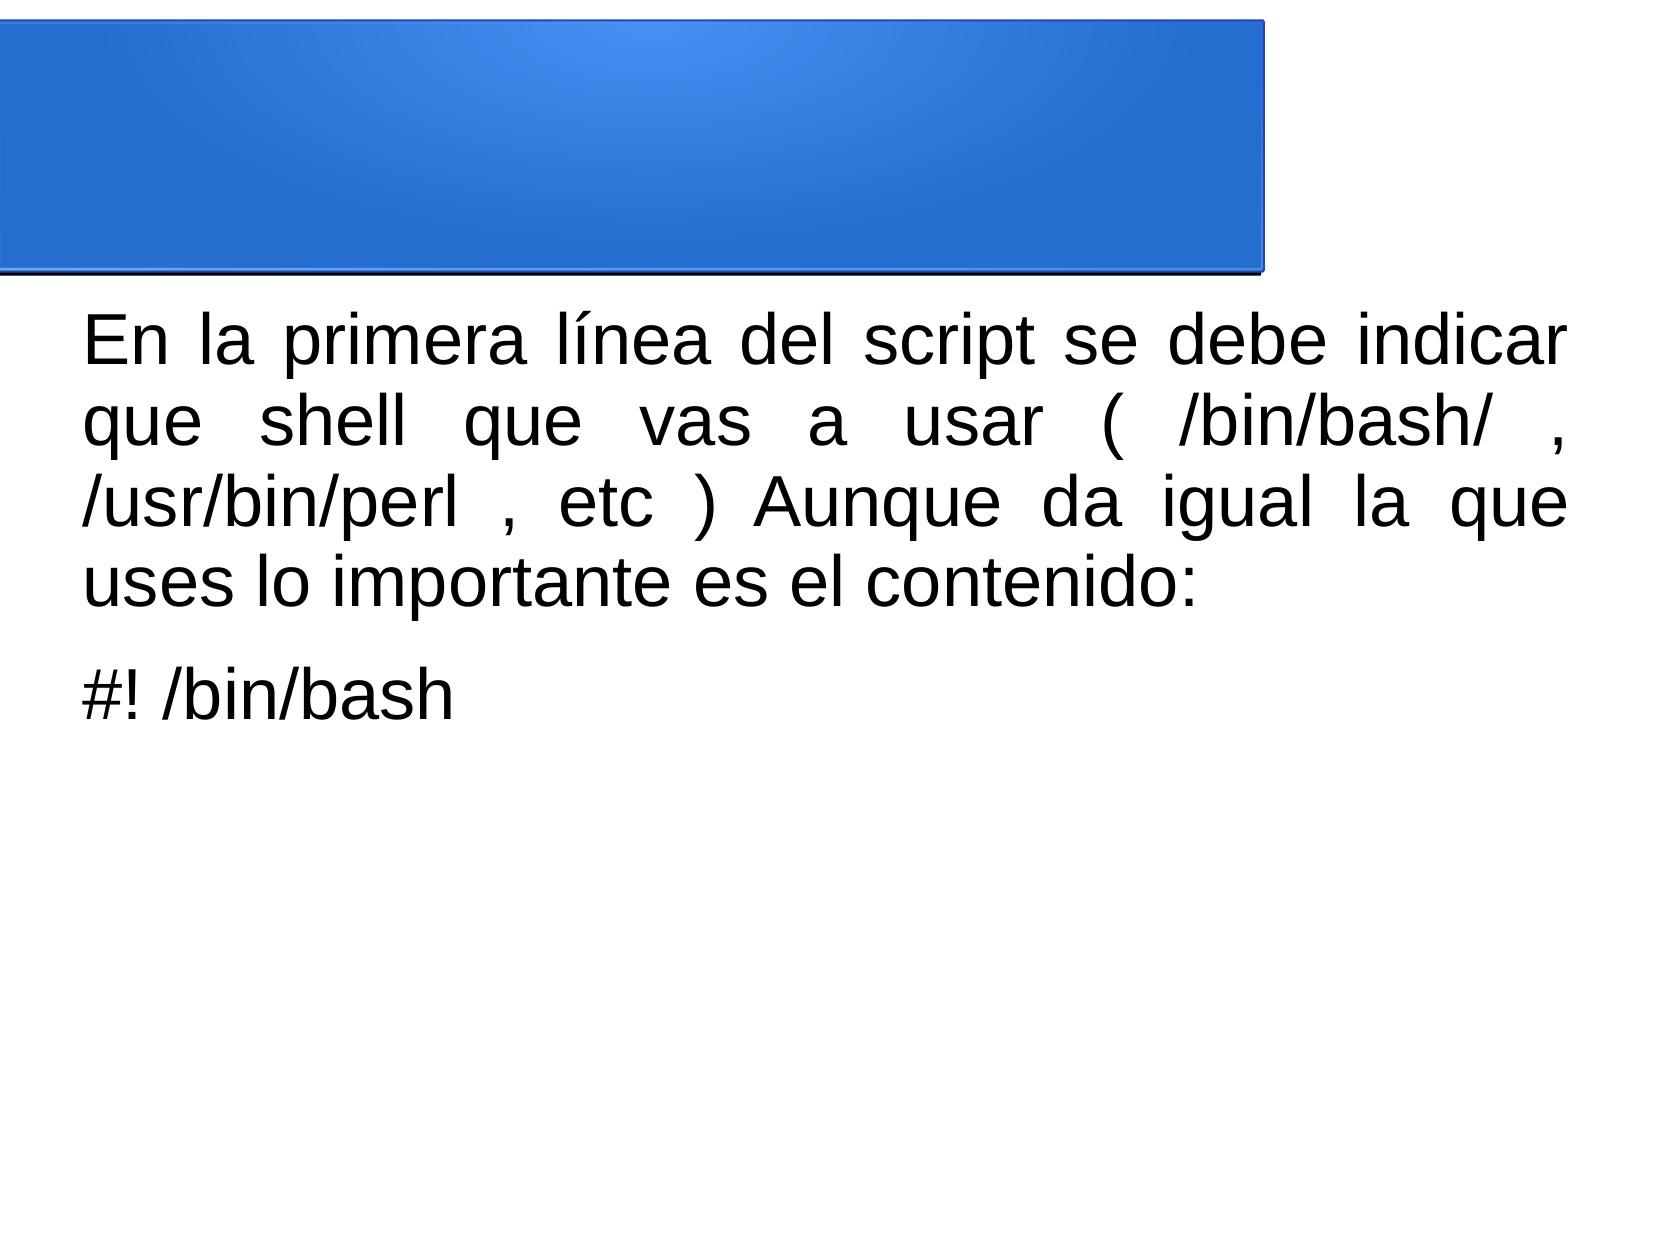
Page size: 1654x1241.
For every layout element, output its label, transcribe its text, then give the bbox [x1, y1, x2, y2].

list En la primera línea del script se debe indicar que shell que vas a usar ( /bin/bash/ , /usr/bin/perl , etc ) Aunque da igual la que uses lo importante es el contenido: #! /bin/bash [82, 299, 1571, 1019]
